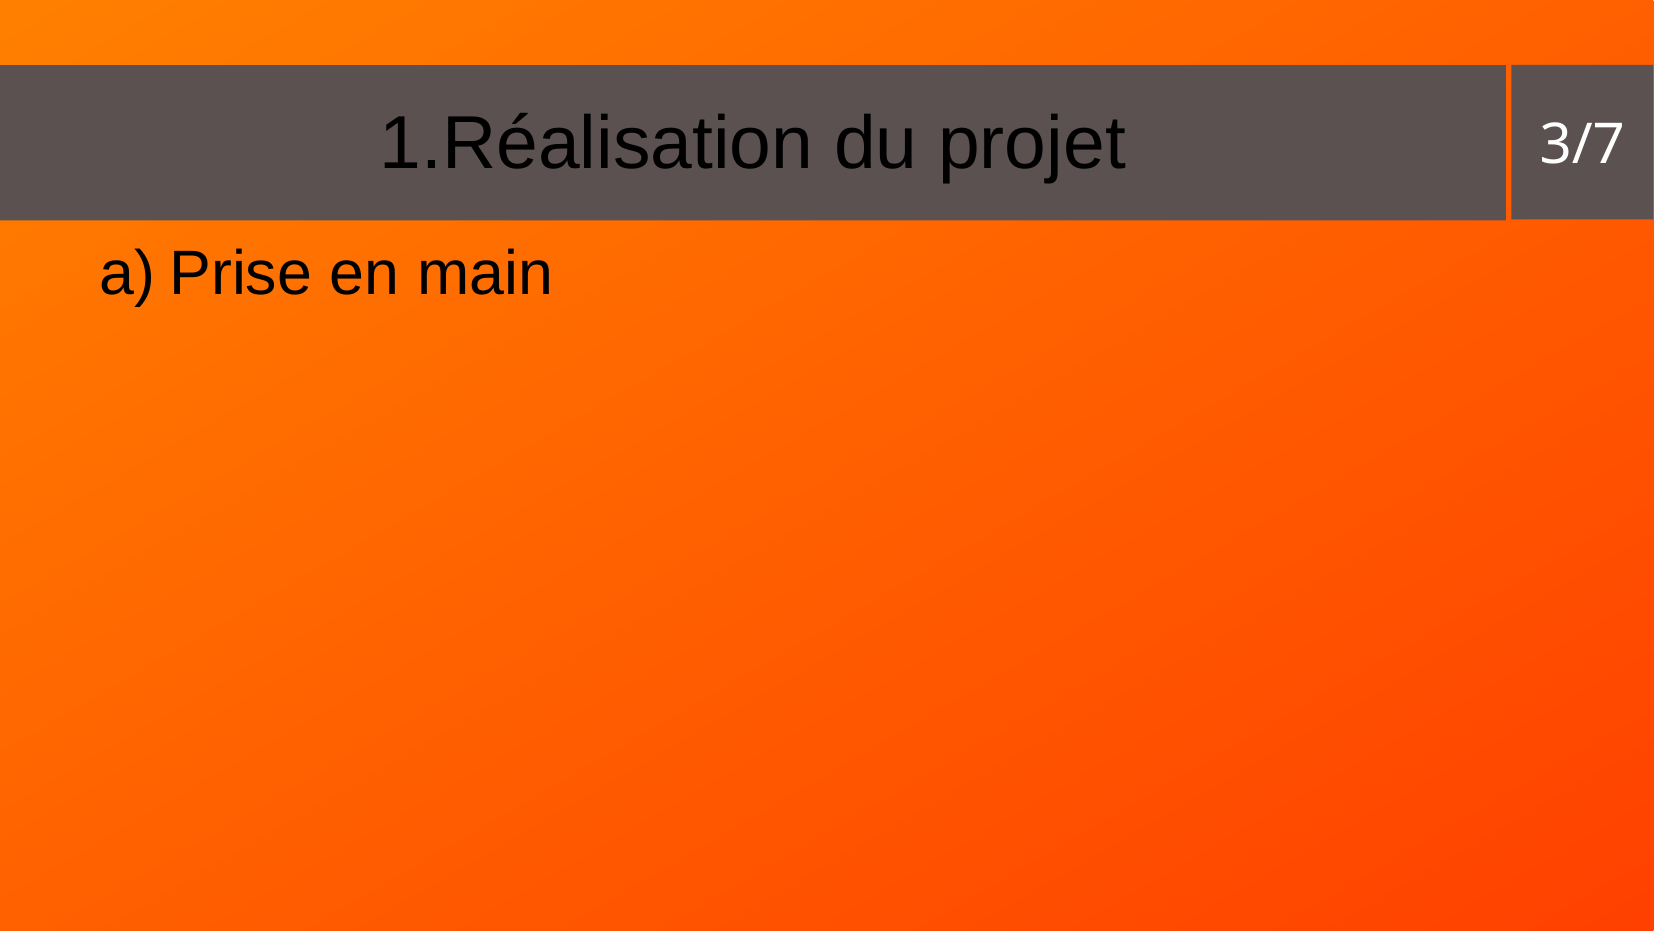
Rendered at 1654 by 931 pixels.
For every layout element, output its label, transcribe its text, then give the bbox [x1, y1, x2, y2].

text_box 3/7 [1511, 64, 1654, 220]
list Prise en main [82, 237, 1571, 378]
title Réalisation du projet [0, 65, 1506, 221]
